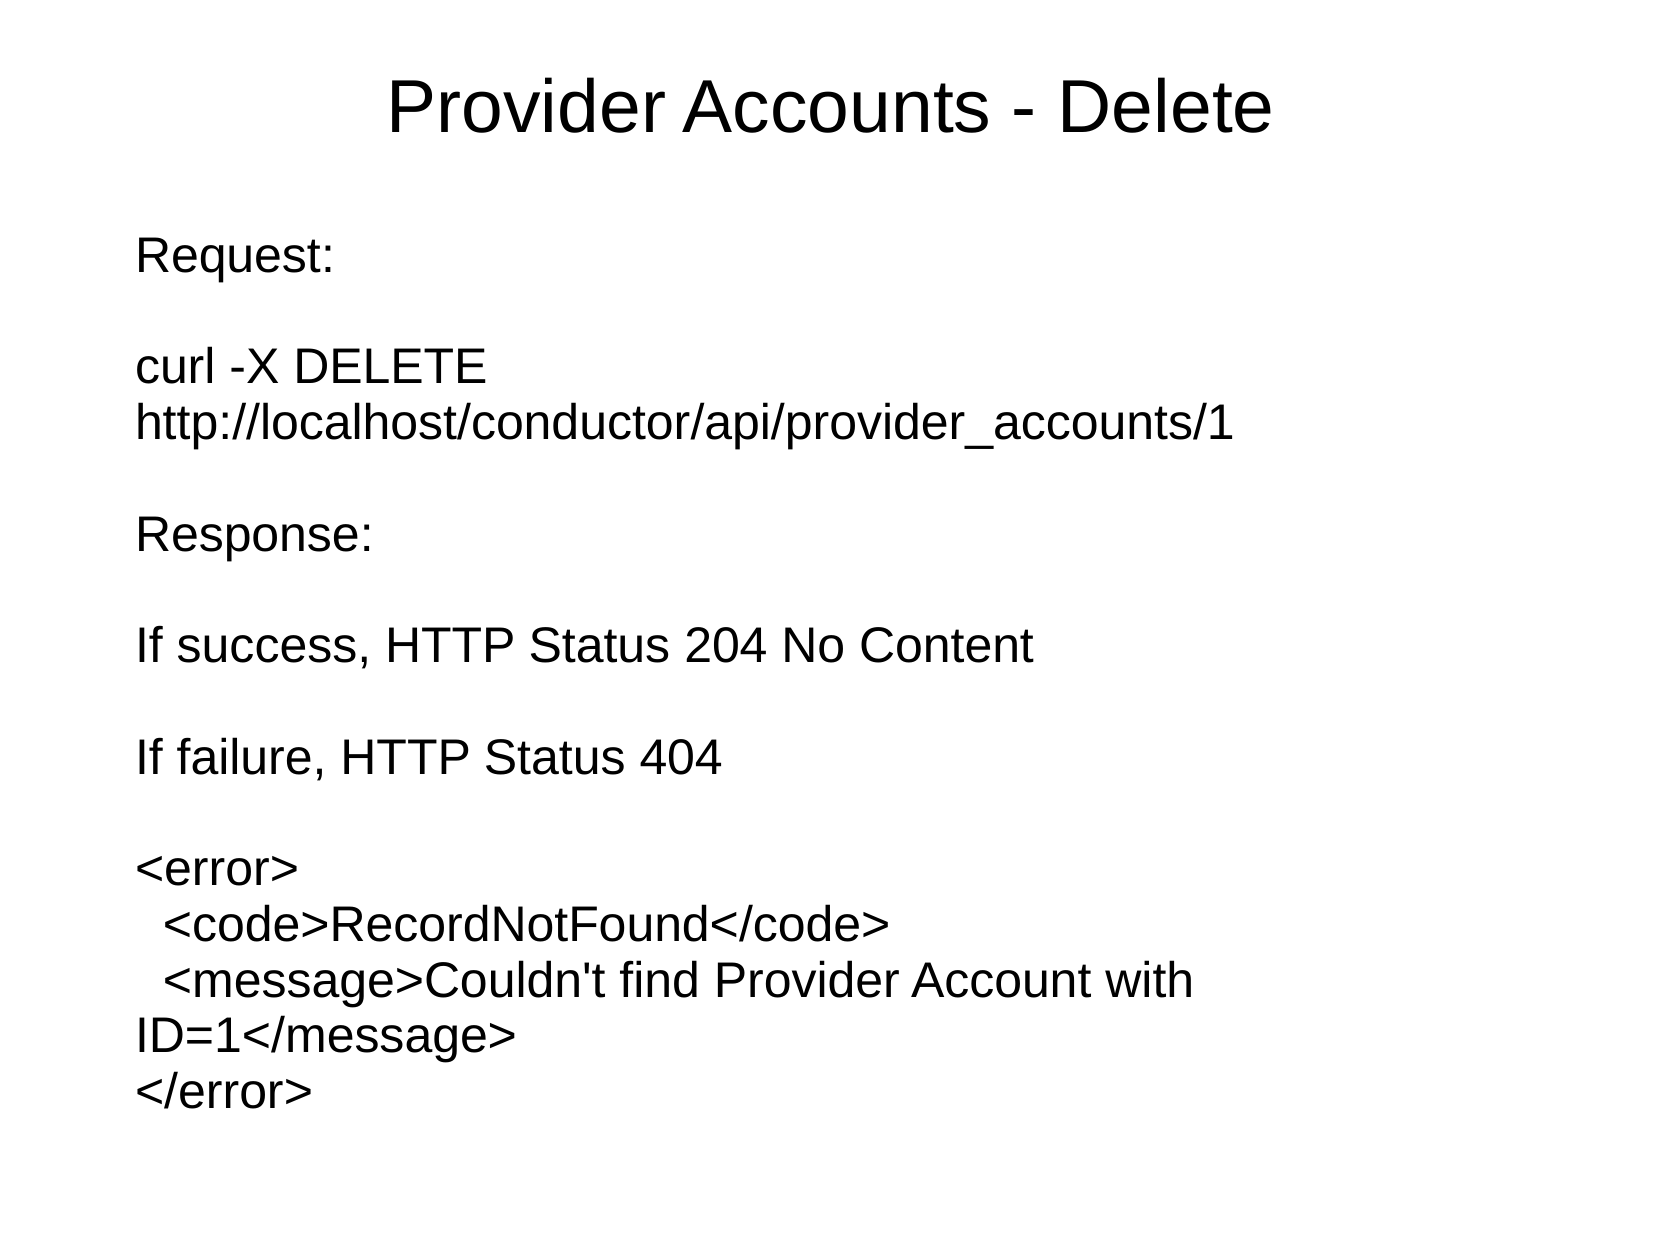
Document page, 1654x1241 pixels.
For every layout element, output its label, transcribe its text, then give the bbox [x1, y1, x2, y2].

title Provider Accounts - Delete [86, 2, 1576, 211]
subtitle Request: curl -X DELETE http://localhost/conductor/api/provider_accounts/1 Response: If success, HTTP Status 204 No Content If failure, HTTP Status 404 <error> <code>RecordNotFound</code> <message>Couldn't find Provider Account with ID=1</message> </error> [135, 227, 1591, 1241]
